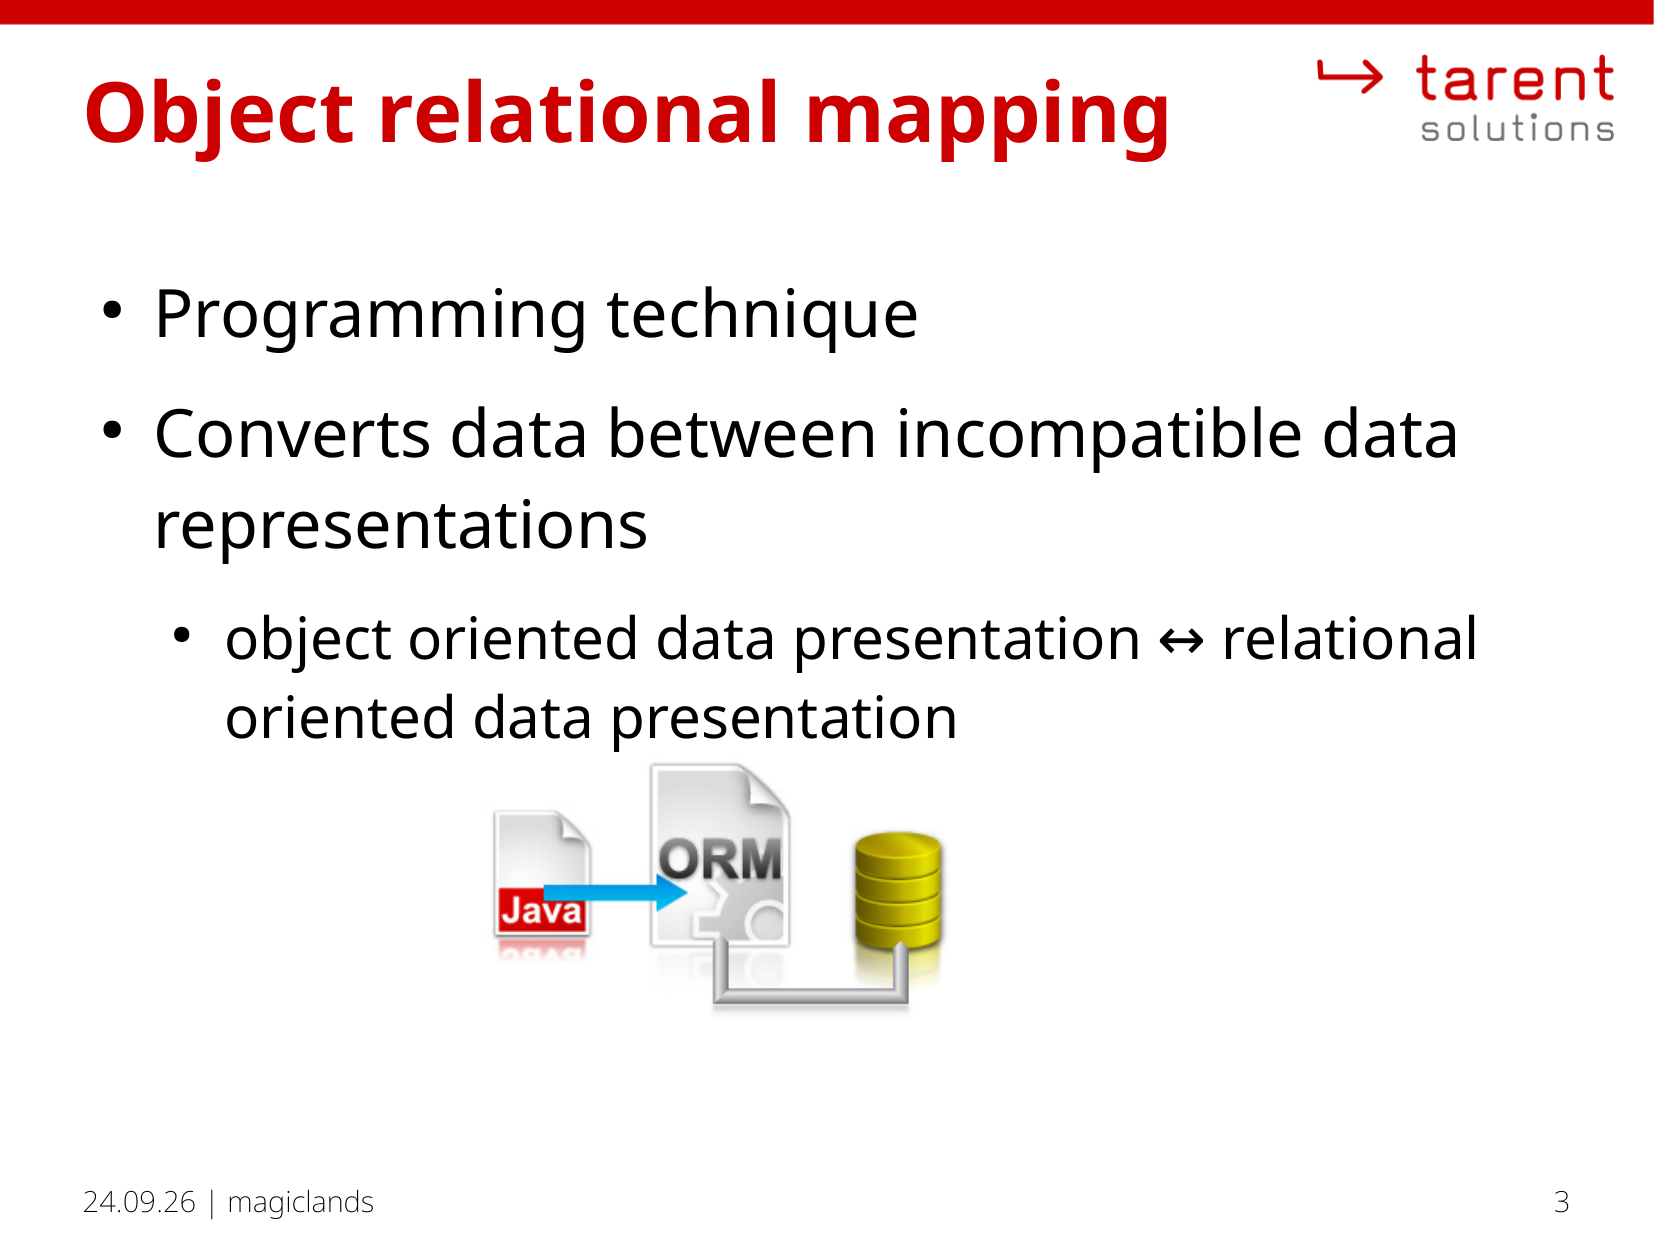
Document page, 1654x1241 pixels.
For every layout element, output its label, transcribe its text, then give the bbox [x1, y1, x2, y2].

picture [0, 0, 1654, 26]
picture [1571, 45, 1622, 151]
list Programming technique Converts data between incompatible data representations object oriented data presentation ↔ relational oriented data presentation [82, 265, 1571, 1152]
picture [472, 752, 992, 1034]
title Object relational mapping [82, 20, 1571, 201]
